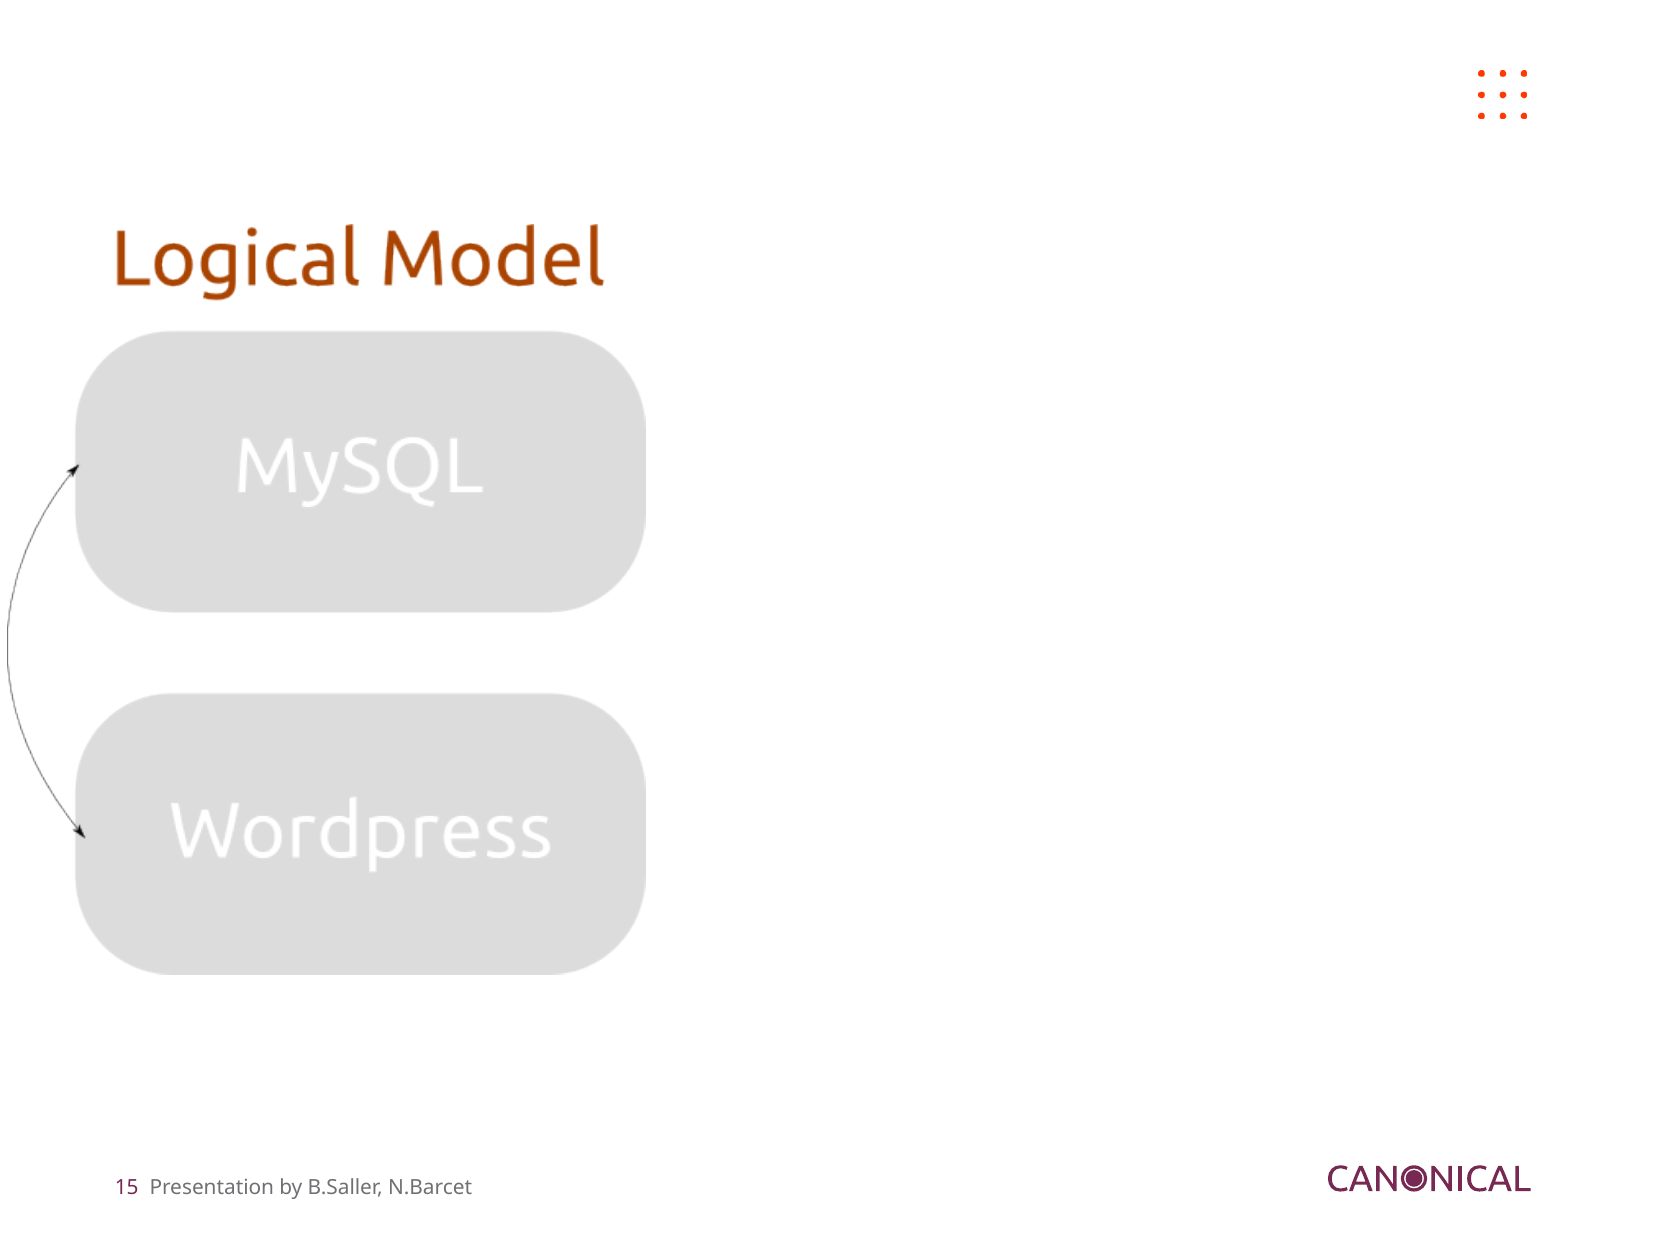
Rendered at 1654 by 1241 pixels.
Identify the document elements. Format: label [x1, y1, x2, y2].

picture [7, 224, 646, 976]
picture [1478, 70, 1527, 119]
